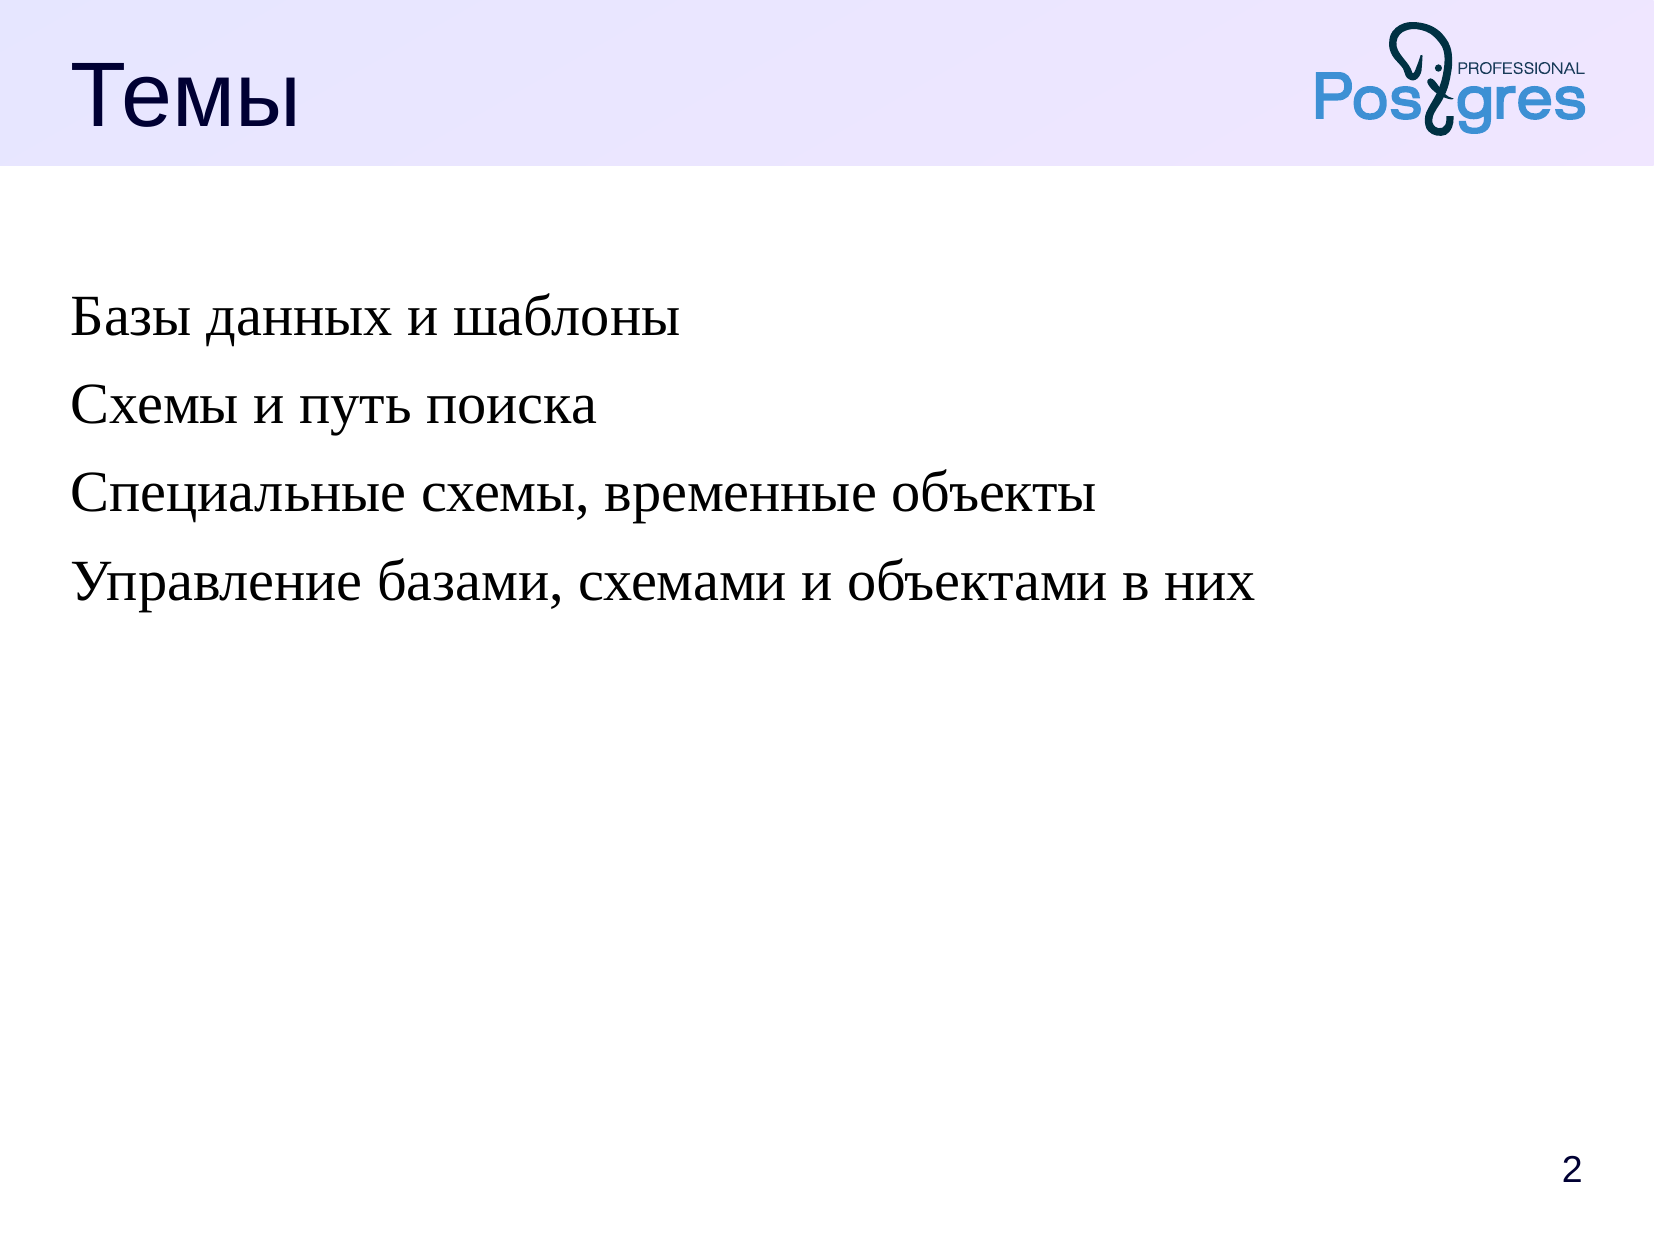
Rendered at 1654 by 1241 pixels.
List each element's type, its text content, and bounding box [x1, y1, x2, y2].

list Базы данных и шаблоны Схемы и путь поиска Специальные схемы, временные объекты Управление базами, схемами и объектами в них [70, 283, 1583, 1141]
title Темы [70, 43, 1241, 147]
